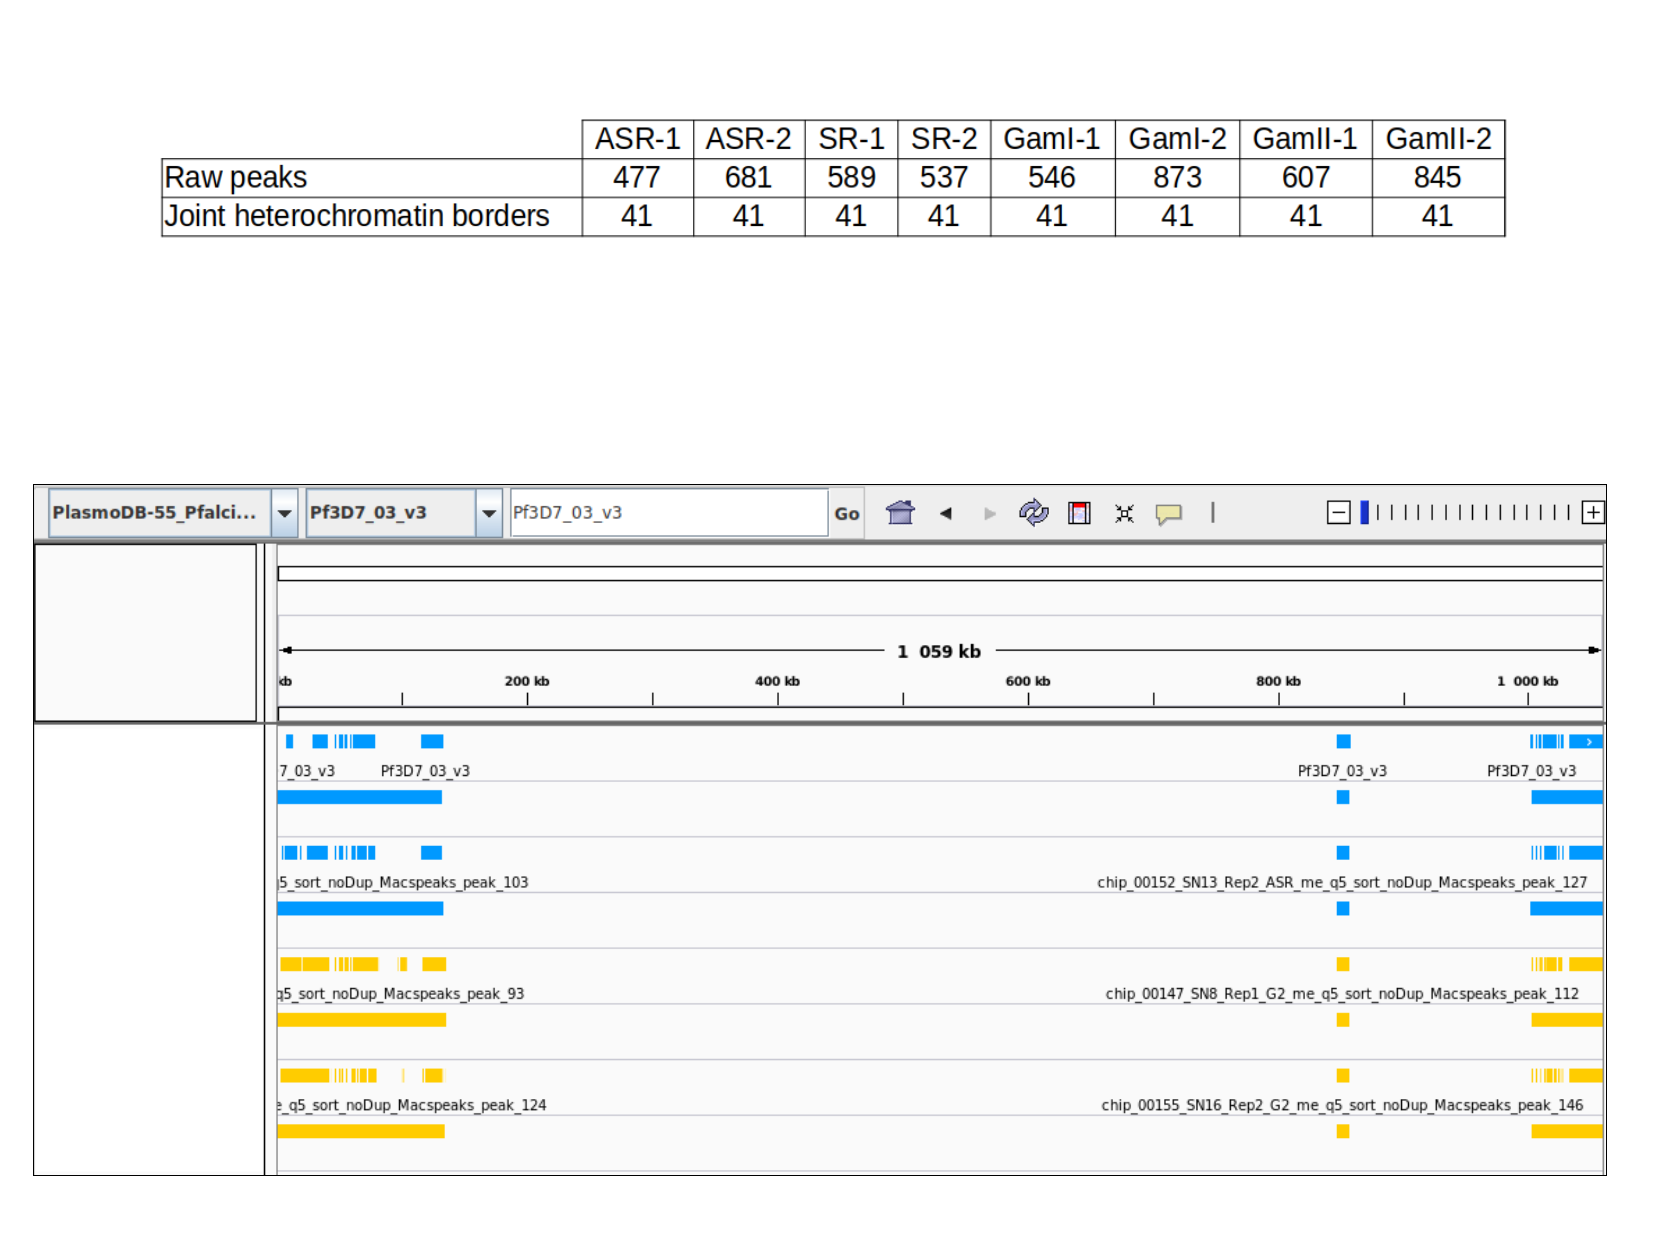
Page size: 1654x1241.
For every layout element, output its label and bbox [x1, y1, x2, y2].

picture [33, 484, 1607, 1176]
picture [153, 106, 1512, 242]
